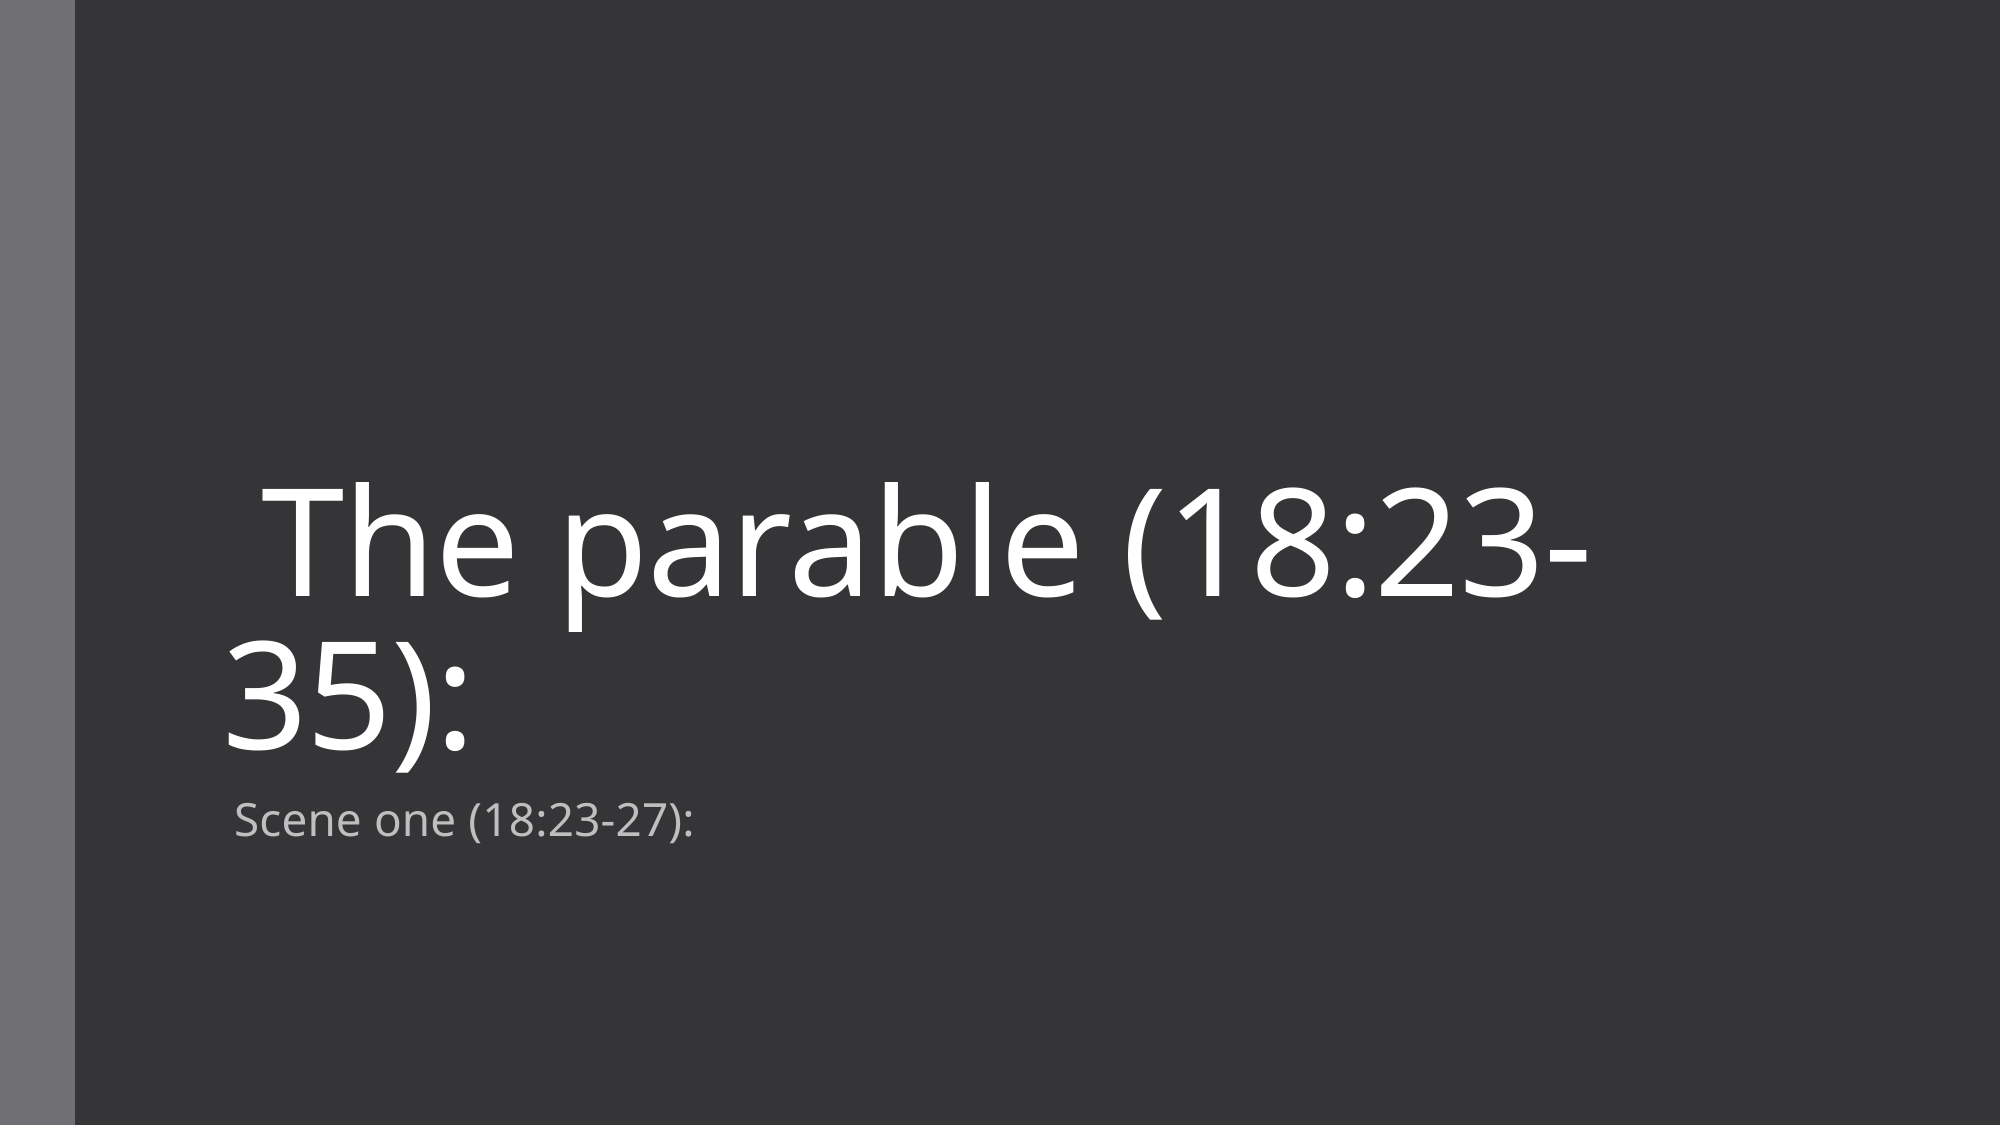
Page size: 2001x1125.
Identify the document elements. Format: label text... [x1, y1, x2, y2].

title The parable (18:23-35): [206, 124, 1752, 787]
subtitle Scene one (18:23-27): [206, 787, 1752, 1066]
